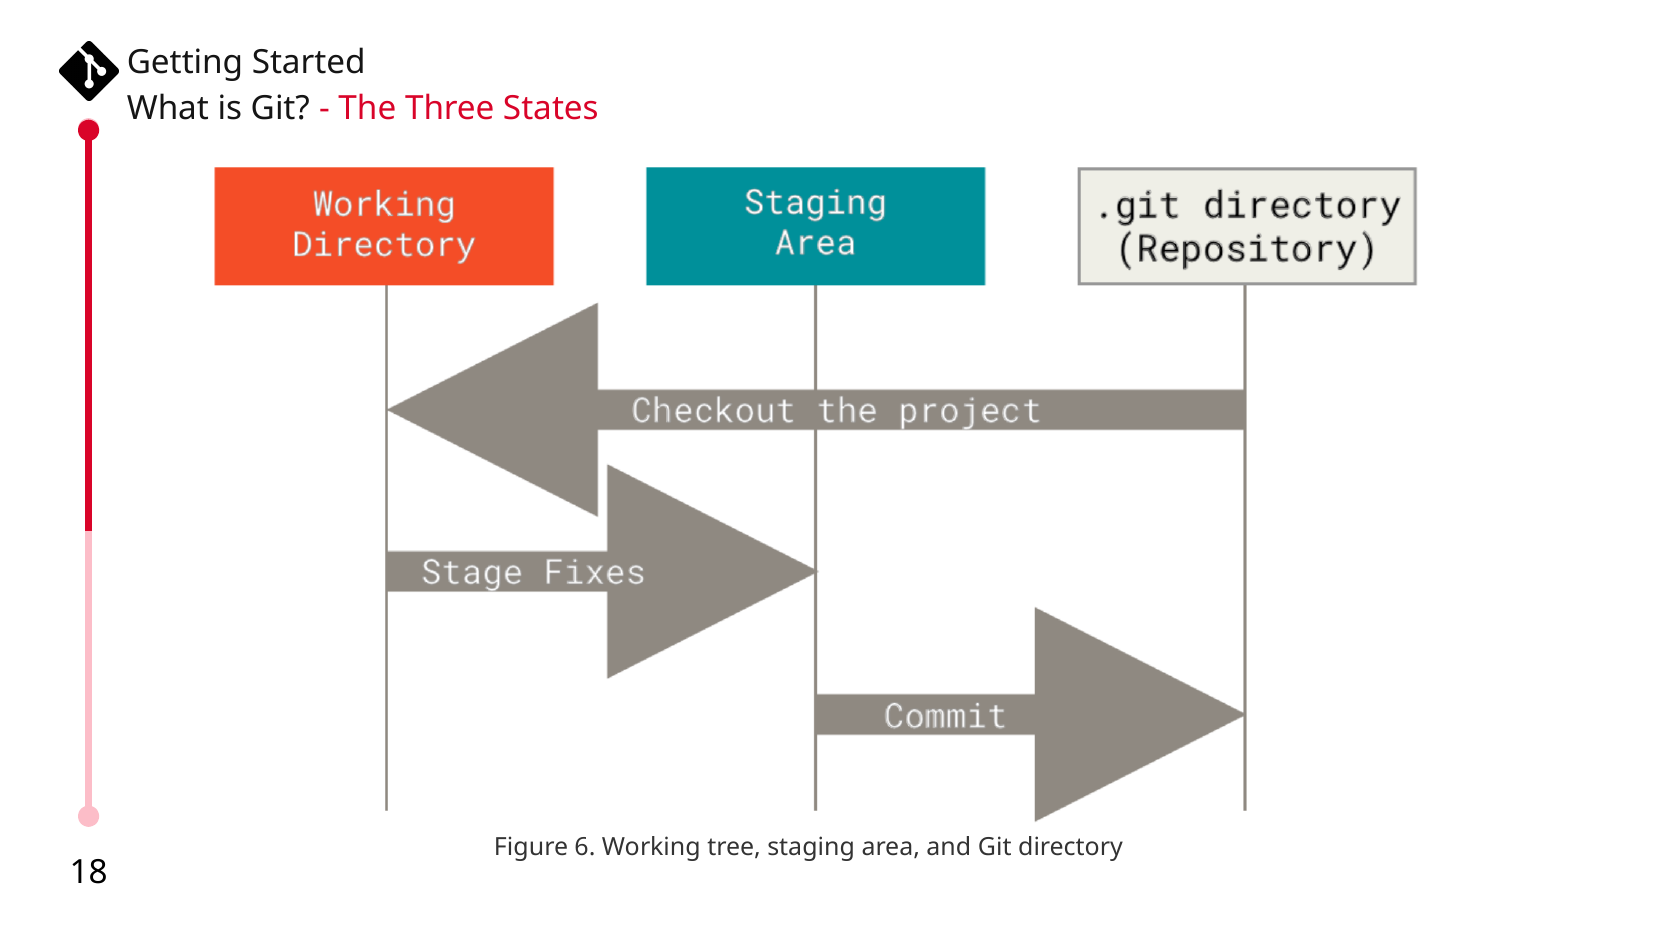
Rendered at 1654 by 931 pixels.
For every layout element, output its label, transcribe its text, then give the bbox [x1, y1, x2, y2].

picture [59, 41, 119, 101]
text_box Figure 6. Working tree, staging area, and Git directory [448, 820, 1170, 869]
text_box 18 [47, 840, 130, 889]
text_box Getting Started What is Git? - The Three States [112, 31, 1506, 113]
picture [212, 165, 1418, 826]
